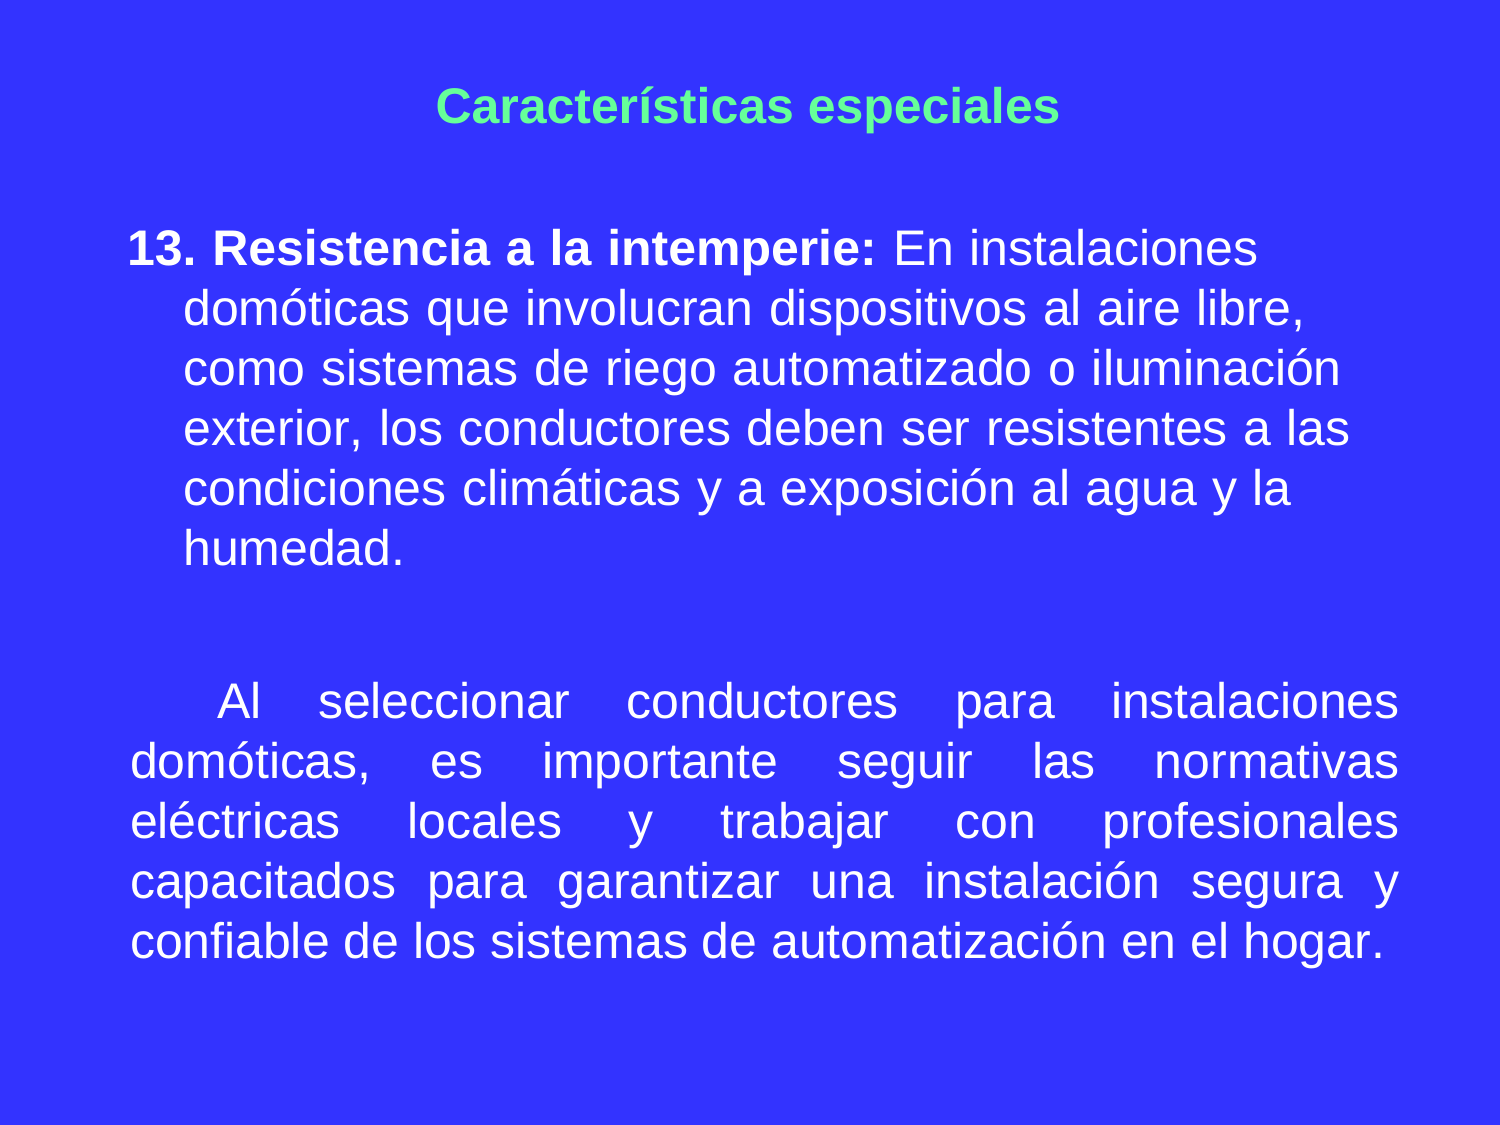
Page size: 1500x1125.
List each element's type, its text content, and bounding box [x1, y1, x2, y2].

text_box 13. Resistencia a la intemperie: En instalaciones domóticas que involucran dispositivos al aire libre, como sistemas de riego automatizado o iluminación exterior, los conductores deben ser resistentes a las condiciones climáticas y a exposición al agua y la humedad. [112, 207, 1412, 584]
text_box Al seleccionar conductores para instalaciones domóticas, es importante seguir las normativas eléctricas locales y trabajar con profesionales capacitados para garantizar una instalación segura y confiable de los sistemas de automatización en el hogar. [115, 660, 1415, 976]
text_box Características especiales [348, 66, 1140, 142]
